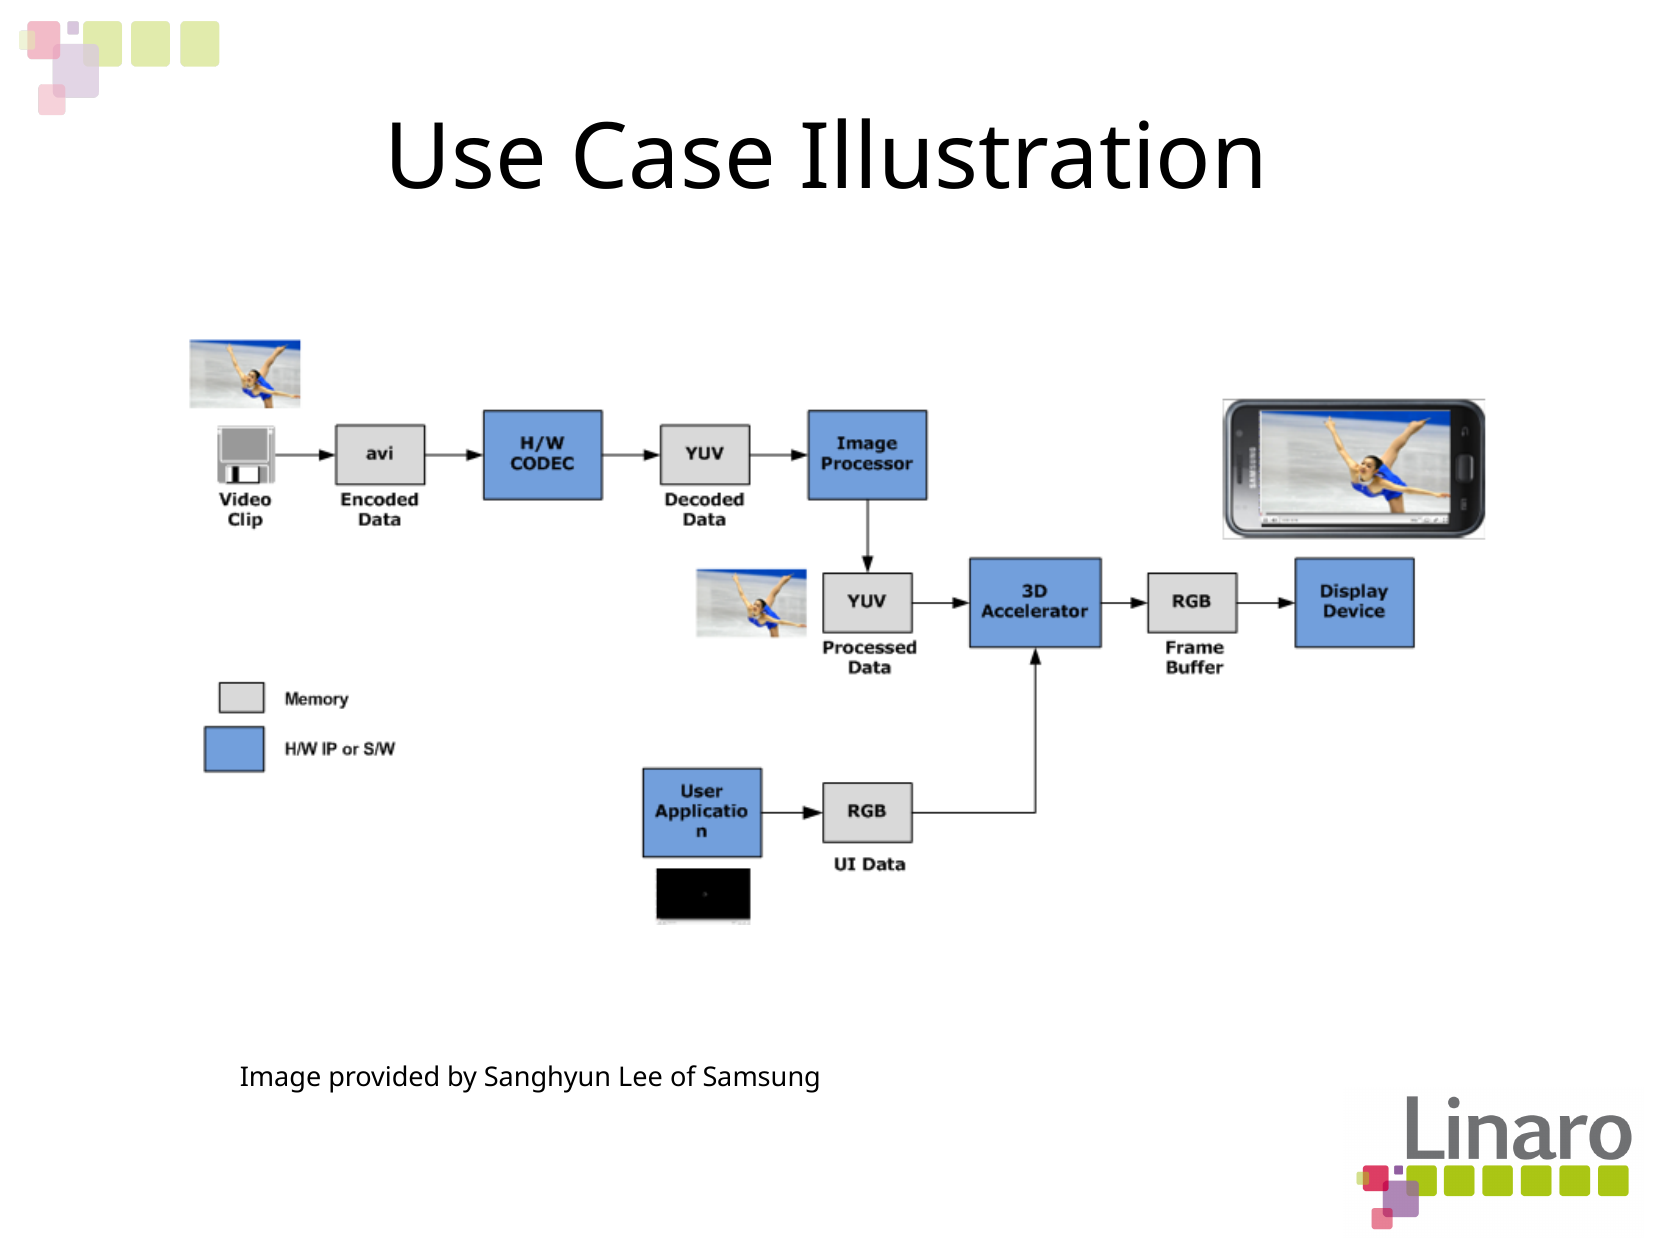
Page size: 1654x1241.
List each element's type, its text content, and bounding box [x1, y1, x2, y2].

picture [1343, 1087, 1644, 1238]
text_box Image provided by Sanghyun Lee of Samsung [225, 1050, 1238, 1097]
title Use Case Illustration [82, 49, 1571, 257]
picture [188, 338, 1487, 925]
